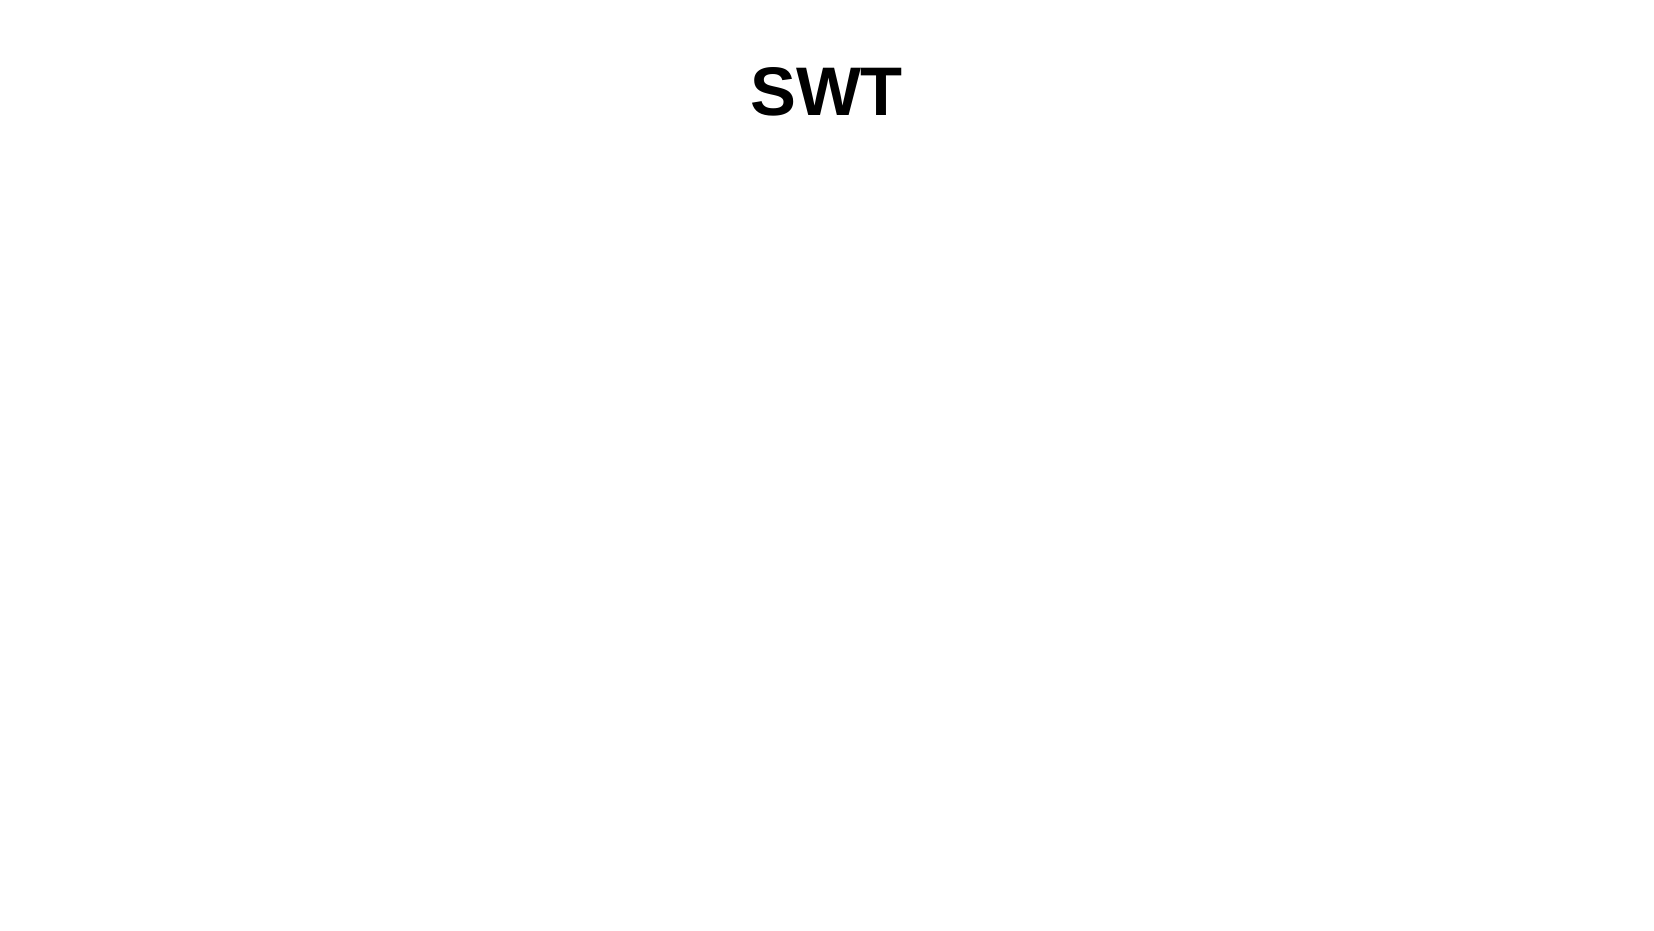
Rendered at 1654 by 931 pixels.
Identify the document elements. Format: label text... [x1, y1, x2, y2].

title SWT [82, 37, 1571, 147]
